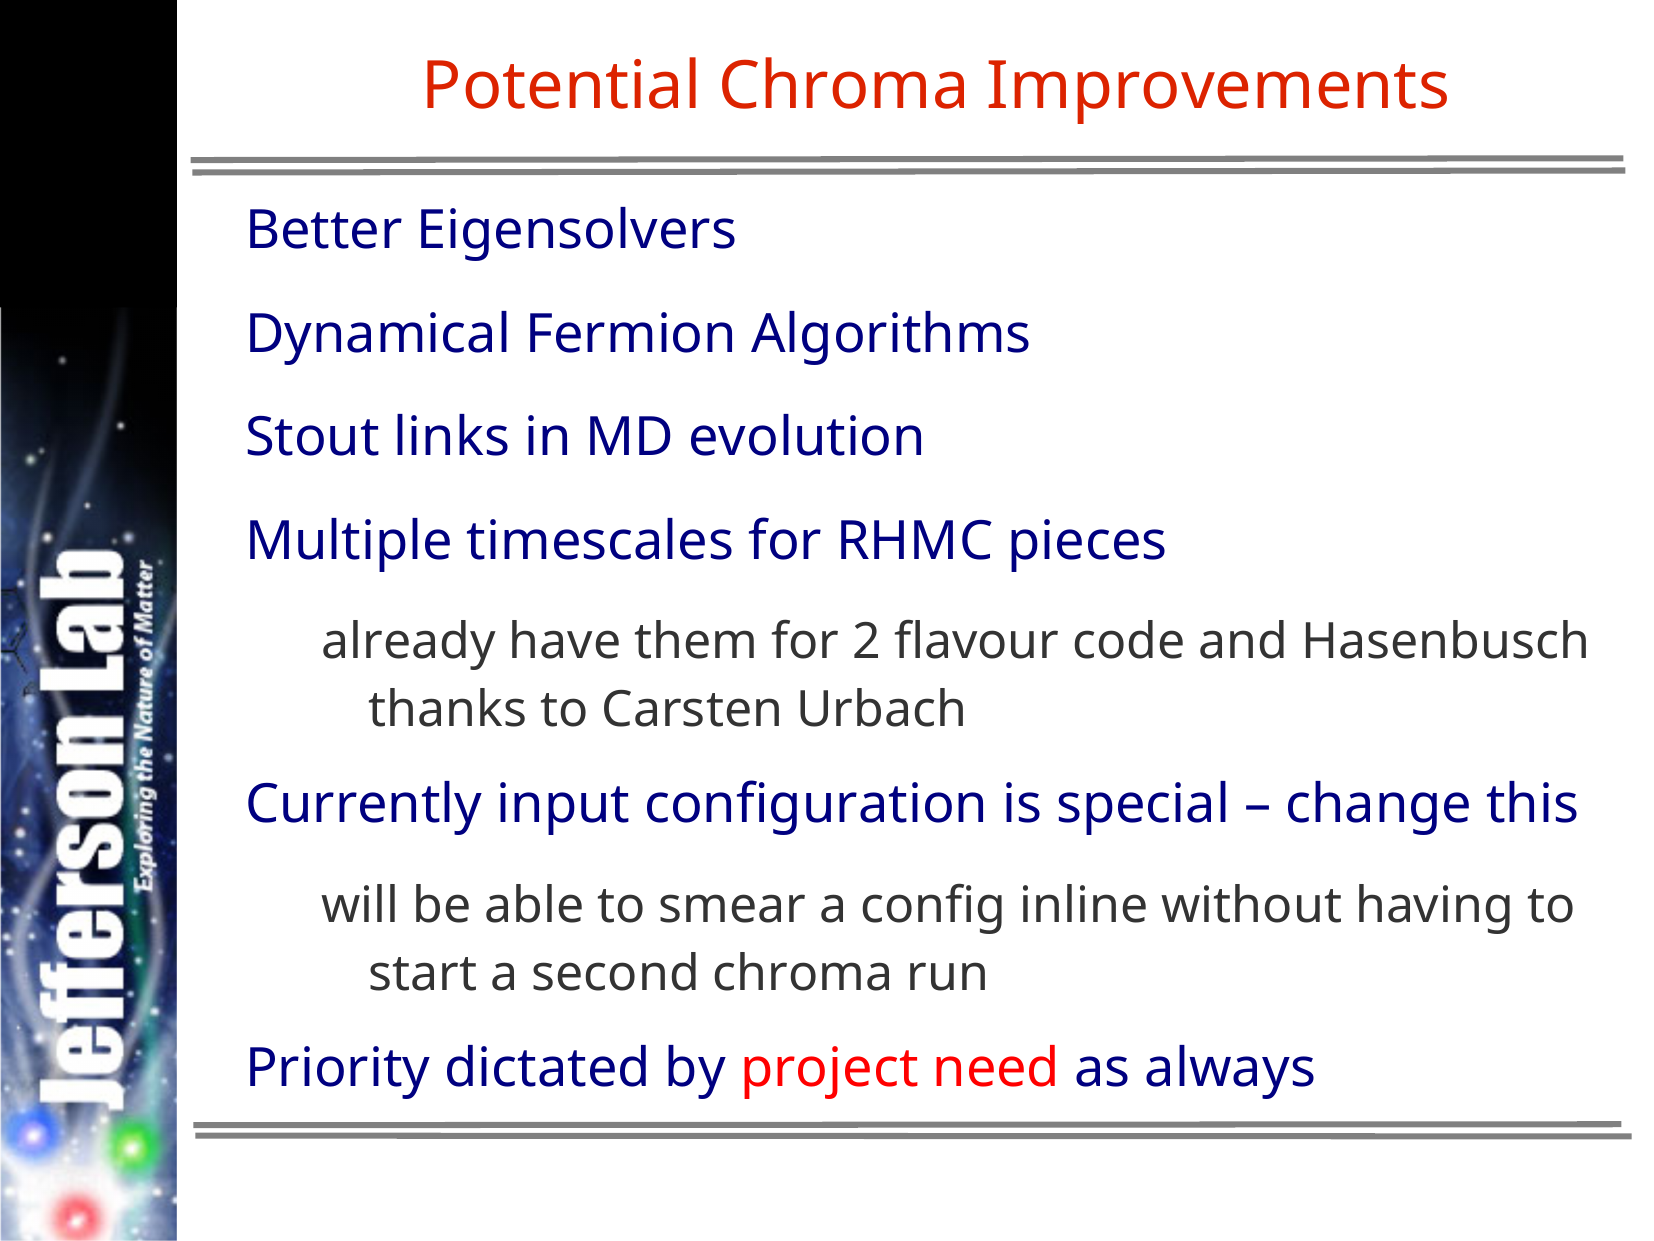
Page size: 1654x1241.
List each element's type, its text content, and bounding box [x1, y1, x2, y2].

picture [2, 308, 176, 1240]
title Potential Chroma Improvements [235, 17, 1638, 149]
list Better Eigensolvers Dynamical Fermion Algorithms Stout links in MD evolution Multiple timescales for RHMC pieces already have them for 2 flavour code and Hasenbusch thanks to Carsten Urbach Currently input configuration is special – change this will be able to smear a config inline without having to start a second chroma run Priority dictated by project need as always [227, 190, 1628, 1117]
